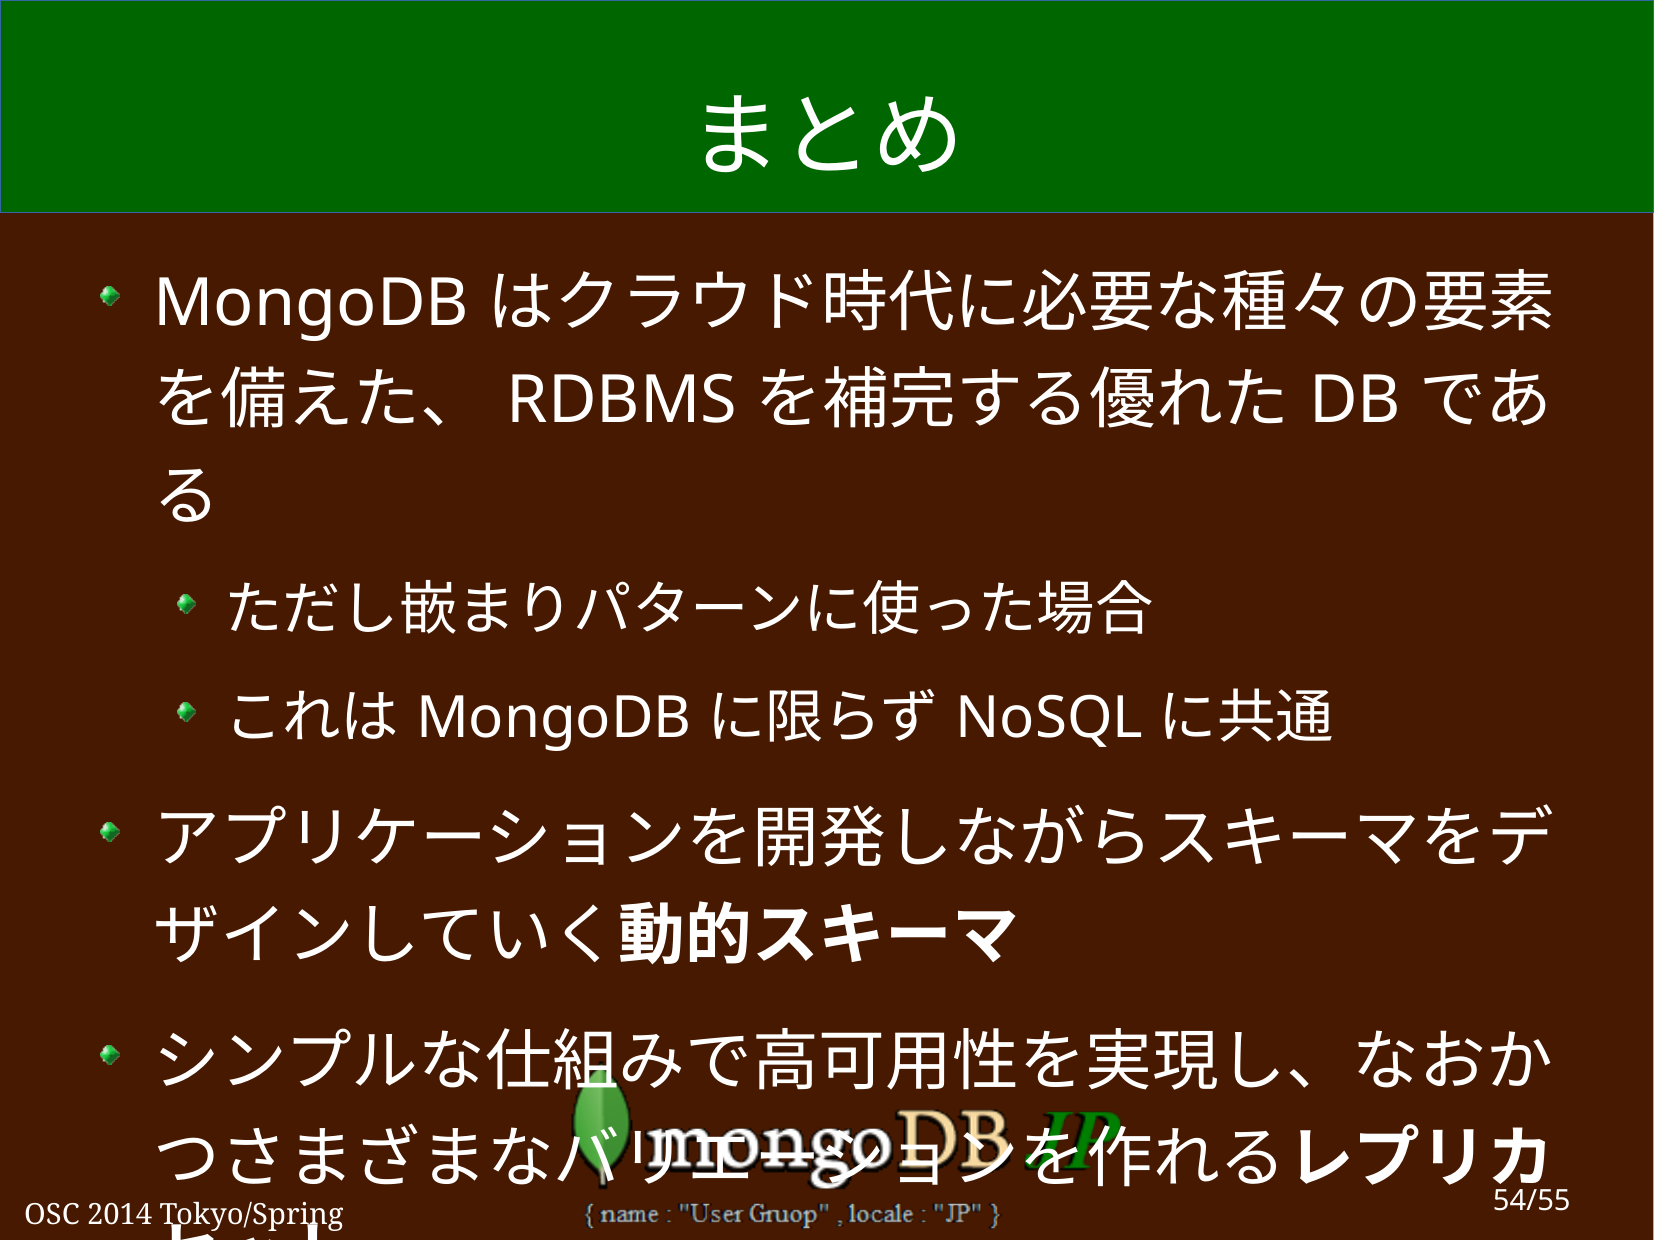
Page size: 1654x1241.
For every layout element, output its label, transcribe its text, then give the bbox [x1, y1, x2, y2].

title まとめ [82, 49, 1571, 207]
list MongoDBはクラウド時代に必要な種々の要素を備えた、RDBMSを補完する優れたDBである ただし嵌まりパターンに使った場合 これはMongoDBに限らずNoSQLに共通 アプリケーションを開発しながらスキーマをデザインしていく動的スキーマ シンプルな仕組みで高可用性を実現し、なおかつさまざまなバリエーションを作れるレプリカセット 同じマシンを並べてパフォーマンスを稼ぐ水平スケーリングを支援するオートシャーディング [82, 247, 1571, 1086]
picture [1129, 1141, 1140, 1151]
picture [1129, 1155, 1140, 1165]
picture [566, 1086, 1140, 1241]
